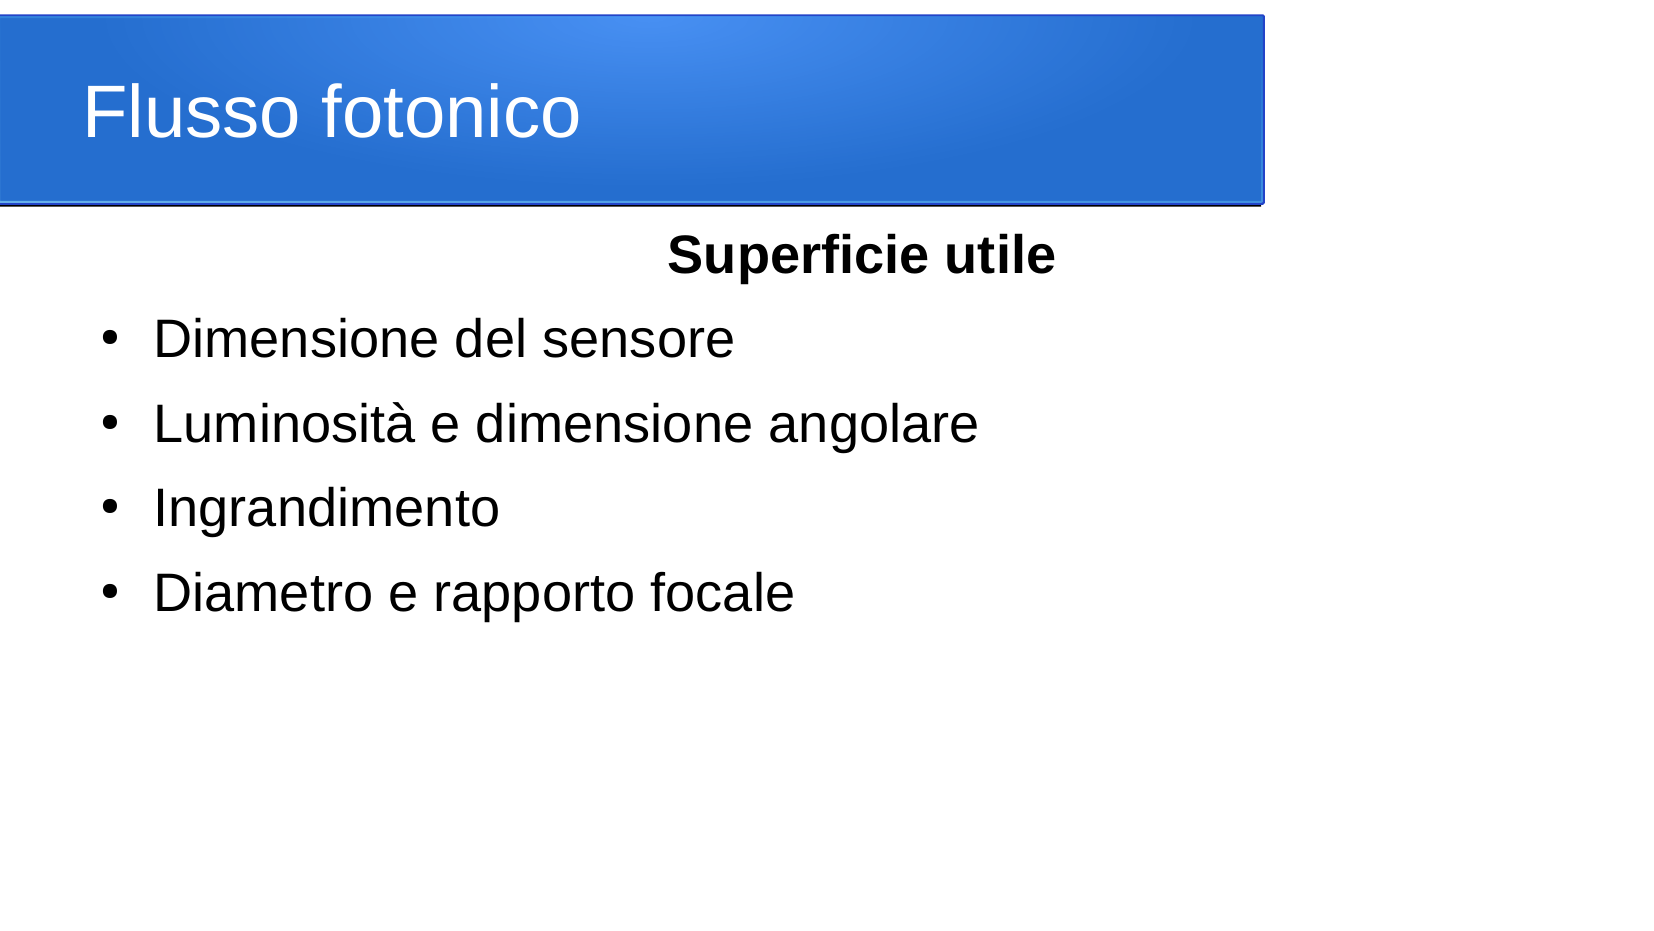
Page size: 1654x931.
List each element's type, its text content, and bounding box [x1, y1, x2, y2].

title Flusso fotonico [82, 35, 1235, 189]
list Superficie utile Dimensione del sensore Luminosità e dimensione angolare Ingrandimento Diametro e rapporto focale [82, 224, 1571, 764]
